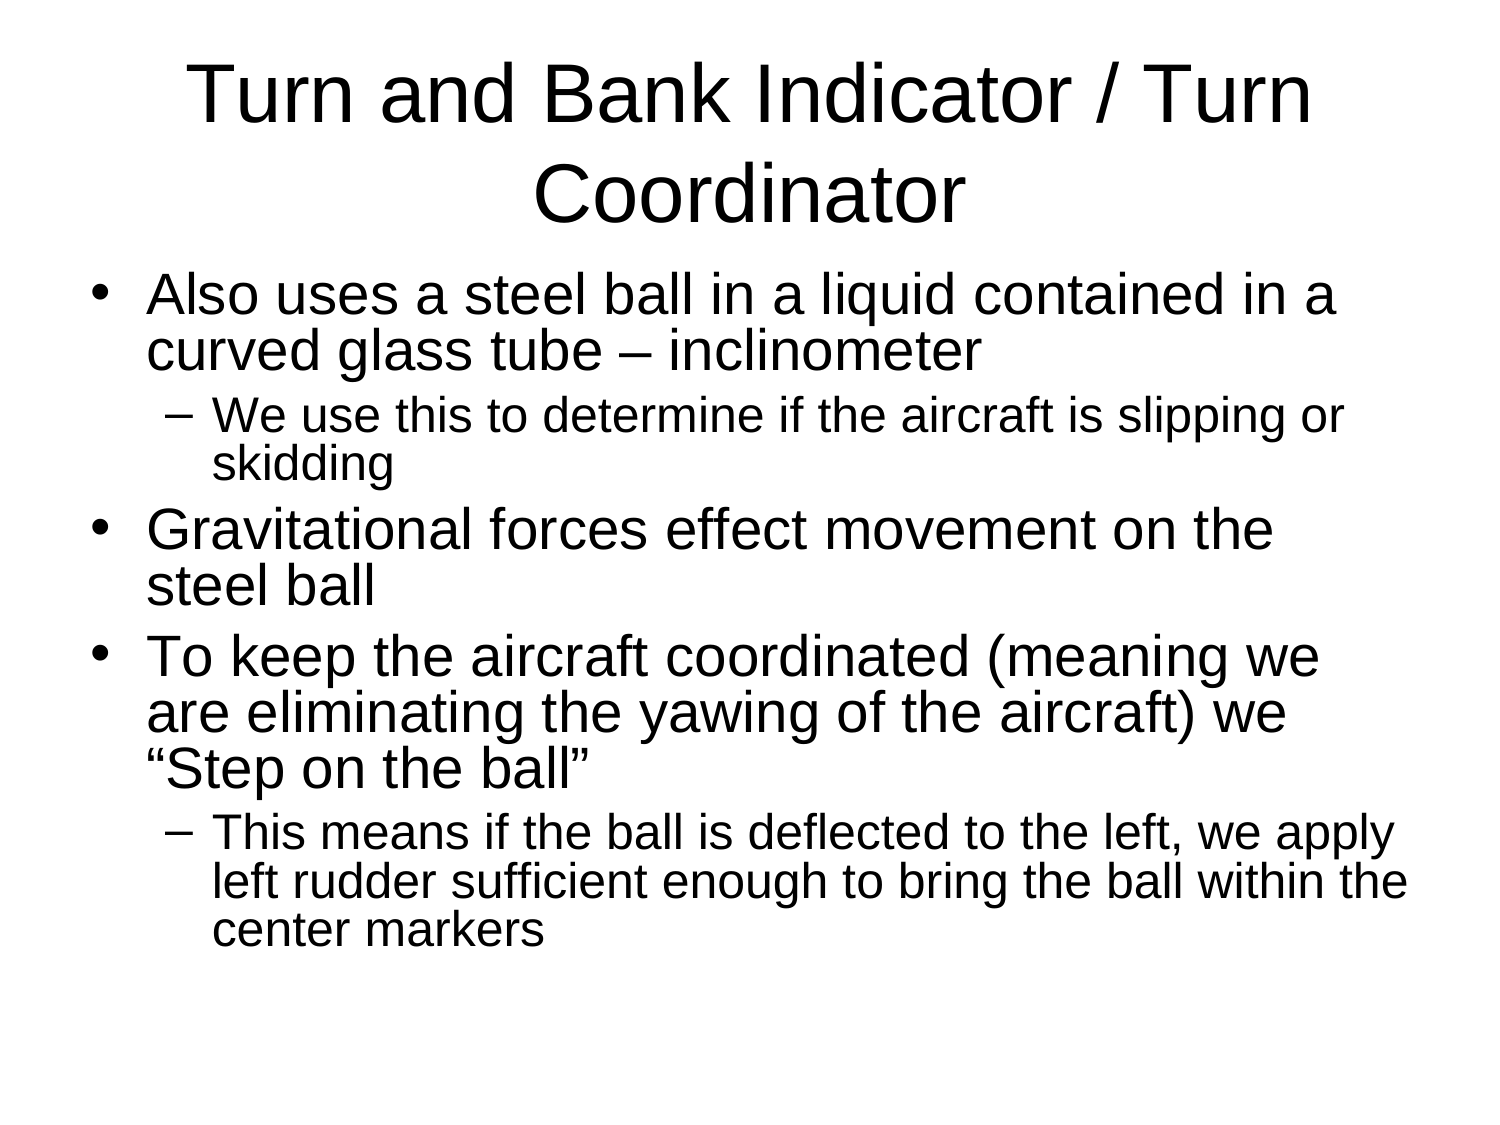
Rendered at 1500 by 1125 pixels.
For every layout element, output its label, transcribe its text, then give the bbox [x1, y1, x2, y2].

title Turn and Bank Indicator / Turn Coordinator [75, 31, 1426, 247]
list Also uses a steel ball in a liquid contained in a curved glass tube – inclinometer We use this to determine if the aircraft is slipping or skidding Gravitational forces effect movement on the steel ball To keep the aircraft coordinated (meaning we are eliminating the yawing of the aircraft) we “Step on the ball” This means if the ball is deflected to the left, we apply left rudder sufficient enough to bring the ball within the center markers [75, 262, 1426, 1006]
